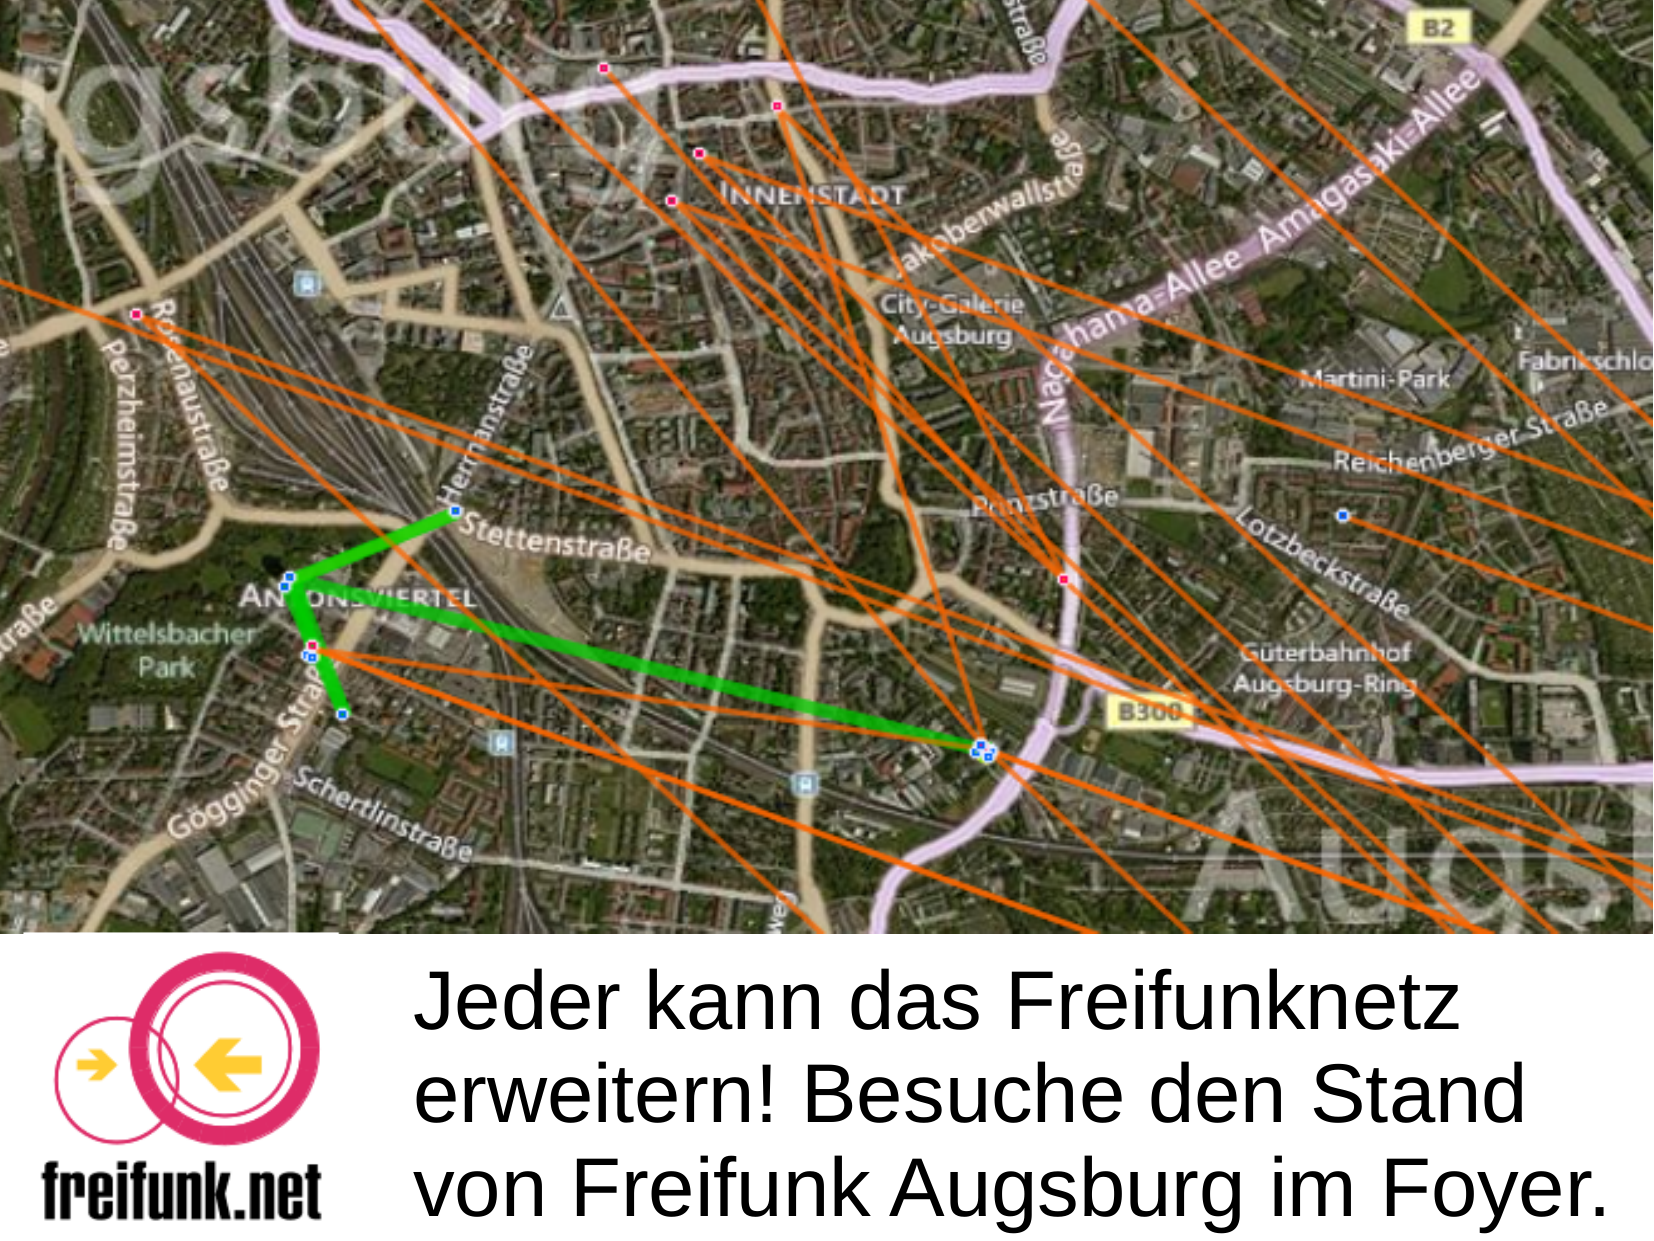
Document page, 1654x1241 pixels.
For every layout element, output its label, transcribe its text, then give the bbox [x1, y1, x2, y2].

picture [0, 0, 1653, 1241]
title Jeder kann das Freifunknetz erweitern! Besuche den Stand von Freifunk Augsburg im Foyer. [413, 947, 1618, 1241]
